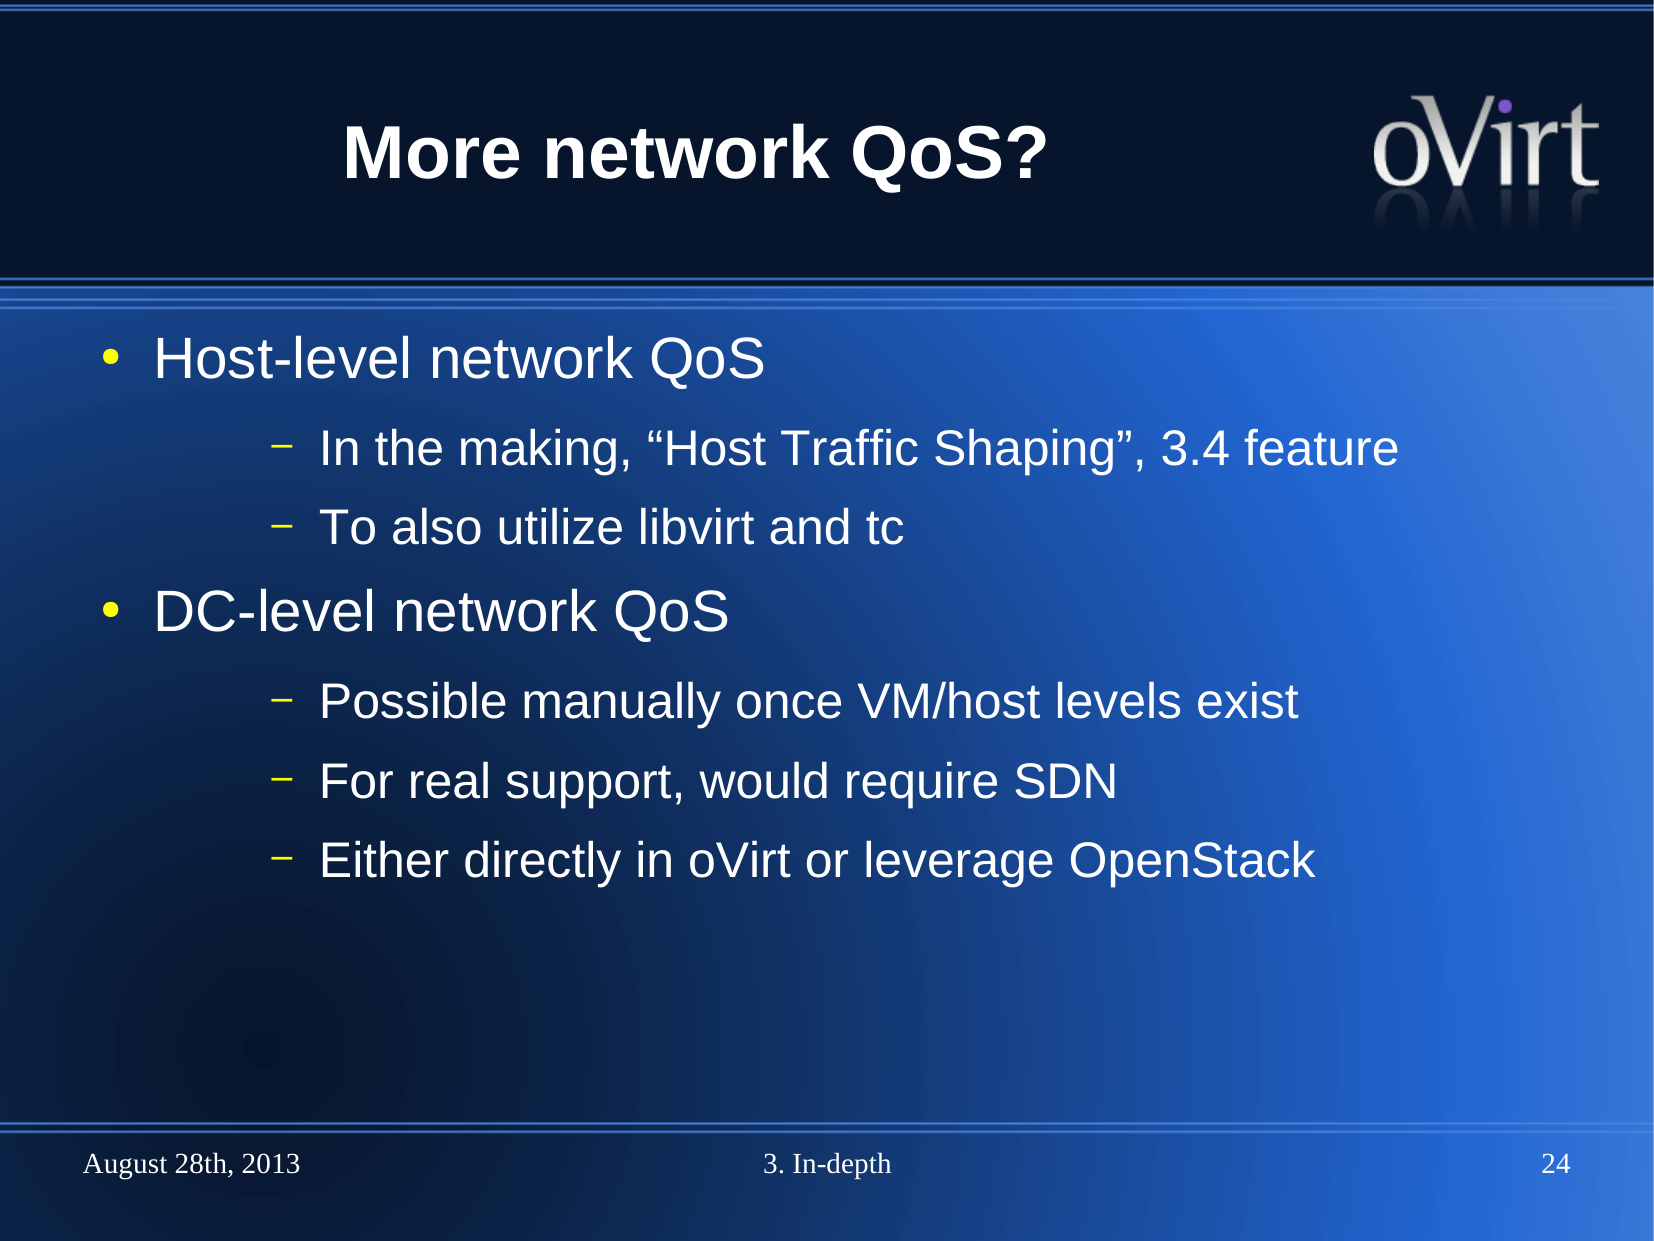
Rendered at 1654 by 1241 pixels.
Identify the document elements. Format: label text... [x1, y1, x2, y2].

title More network QoS? [82, 49, 1312, 257]
picture [0, 0, 1654, 1241]
list Host-level network QoS In the making, “Host Traffic Shaping”, 3.4 feature To also utilize libvirt and tc DC-level network QoS Possible manually once VM/host levels exist For real support, would require SDN Either directly in oVirt or leverage OpenStack [82, 325, 1538, 1031]
